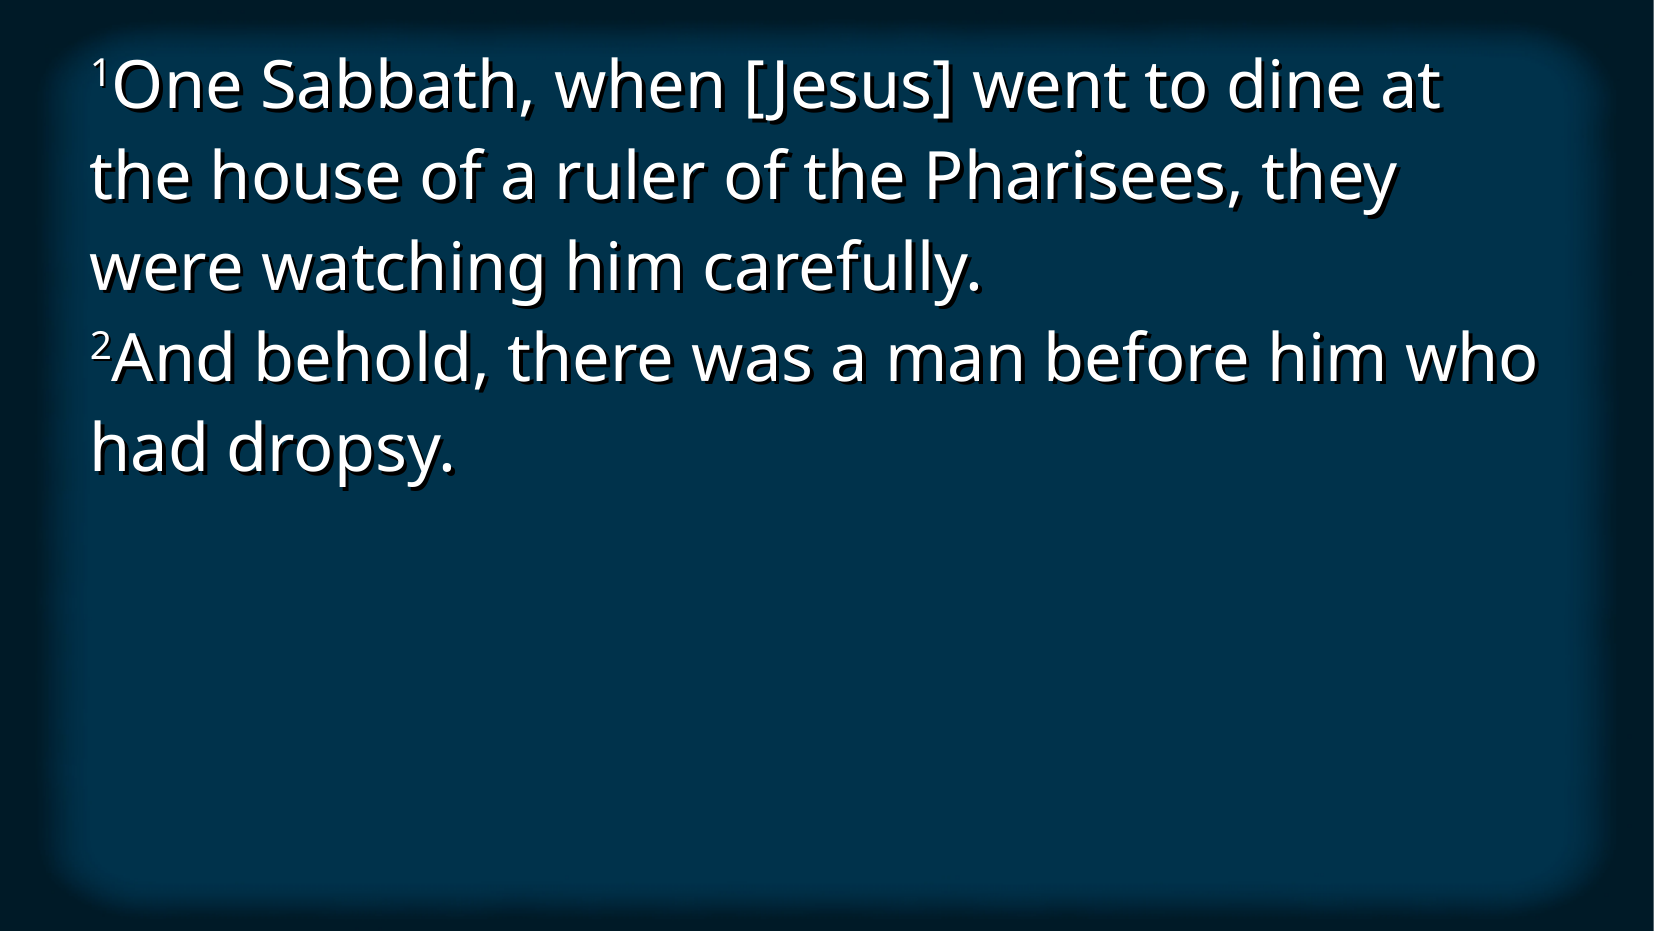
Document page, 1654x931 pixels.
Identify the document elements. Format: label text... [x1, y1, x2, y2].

text_box 1One Sabbath, when [Jesus] went to dine at the house of a ruler of the Pharisees, they were watching him carefully. 2And behold, there was a man before him who had dropsy. [75, 30, 1576, 489]
picture [0, 0, 1654, 931]
